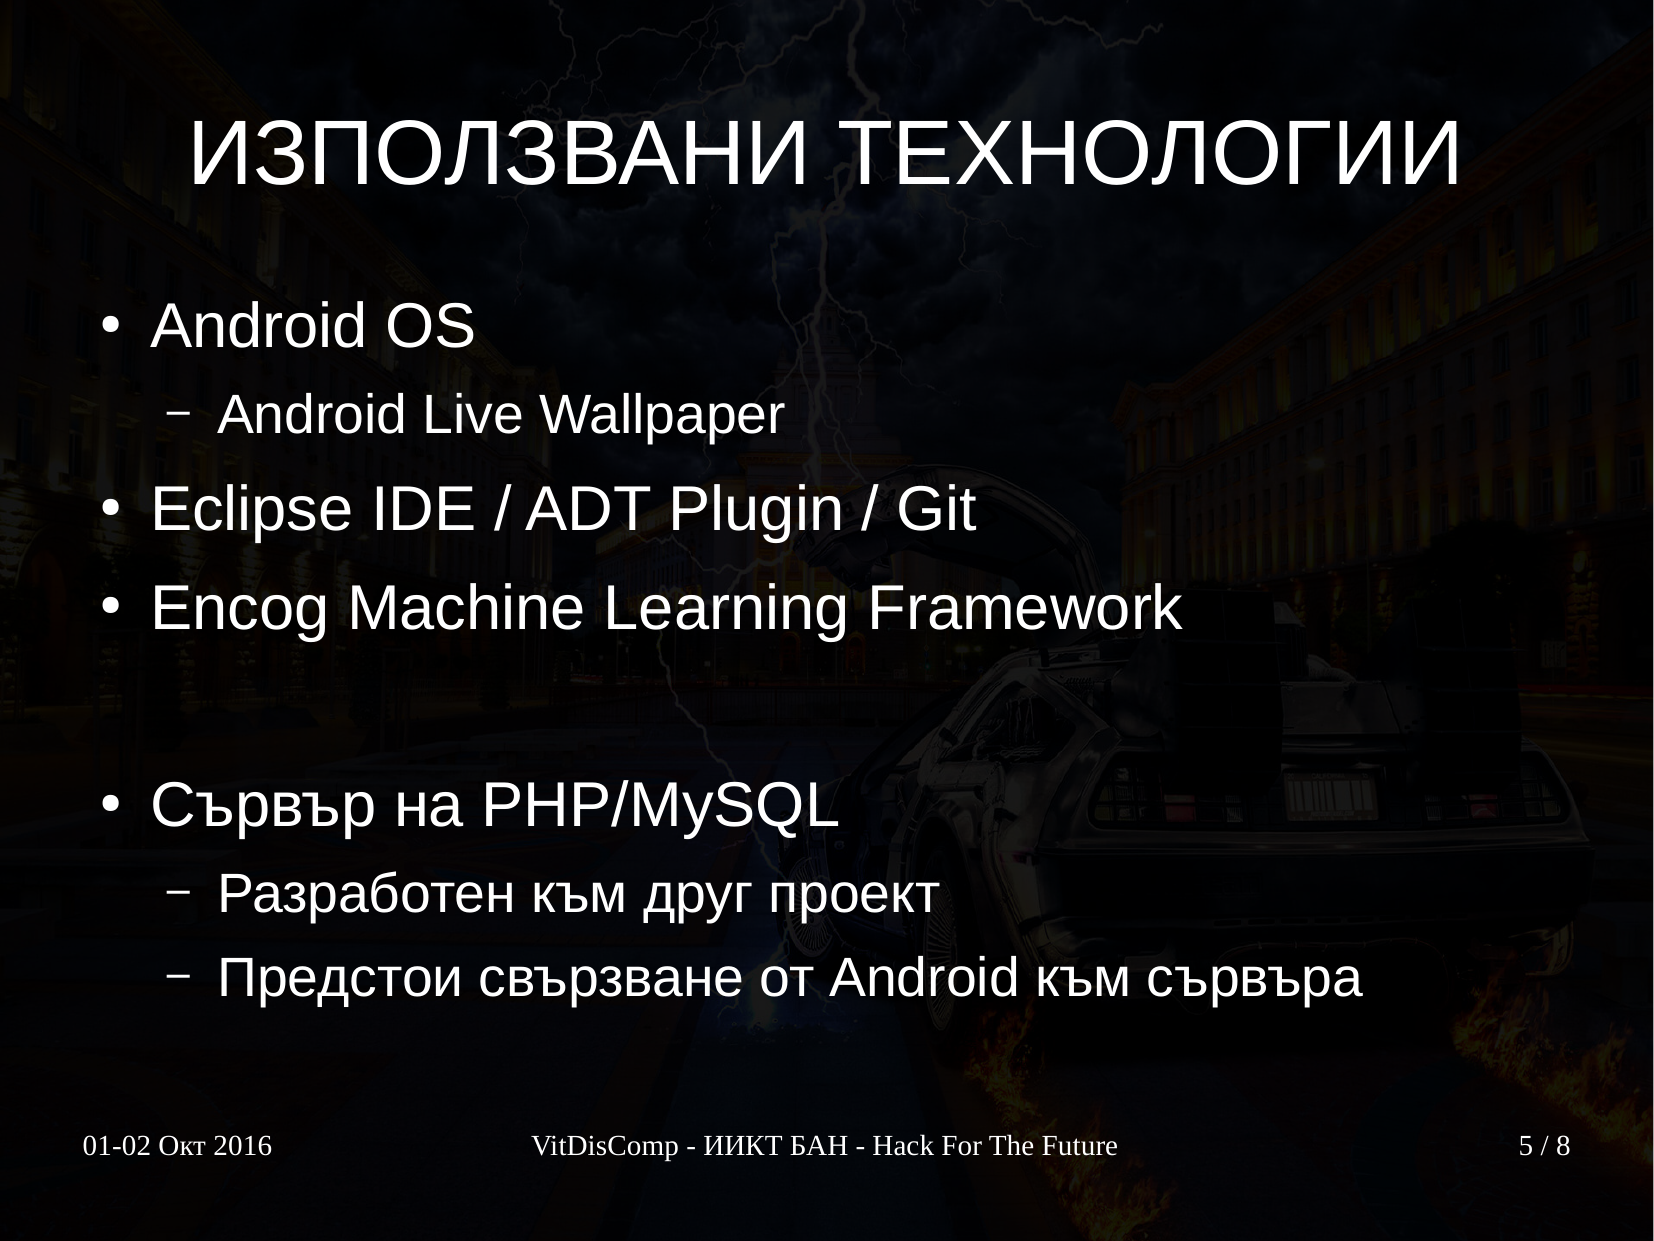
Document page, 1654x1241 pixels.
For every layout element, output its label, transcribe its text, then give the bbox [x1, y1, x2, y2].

list Android OS Android Live Wallpaper Eclipse IDE / ADT Plugin / Git Encog Machine Learning Framework Сървър на PHP/MySQL Разработен към друг проект Предстои свързване от Android към сървъра [82, 290, 1571, 1010]
title ИЗПОЛЗВАНИ ТЕХНОЛОГИИ [82, 49, 1571, 257]
picture [0, 0, 1654, 1241]
